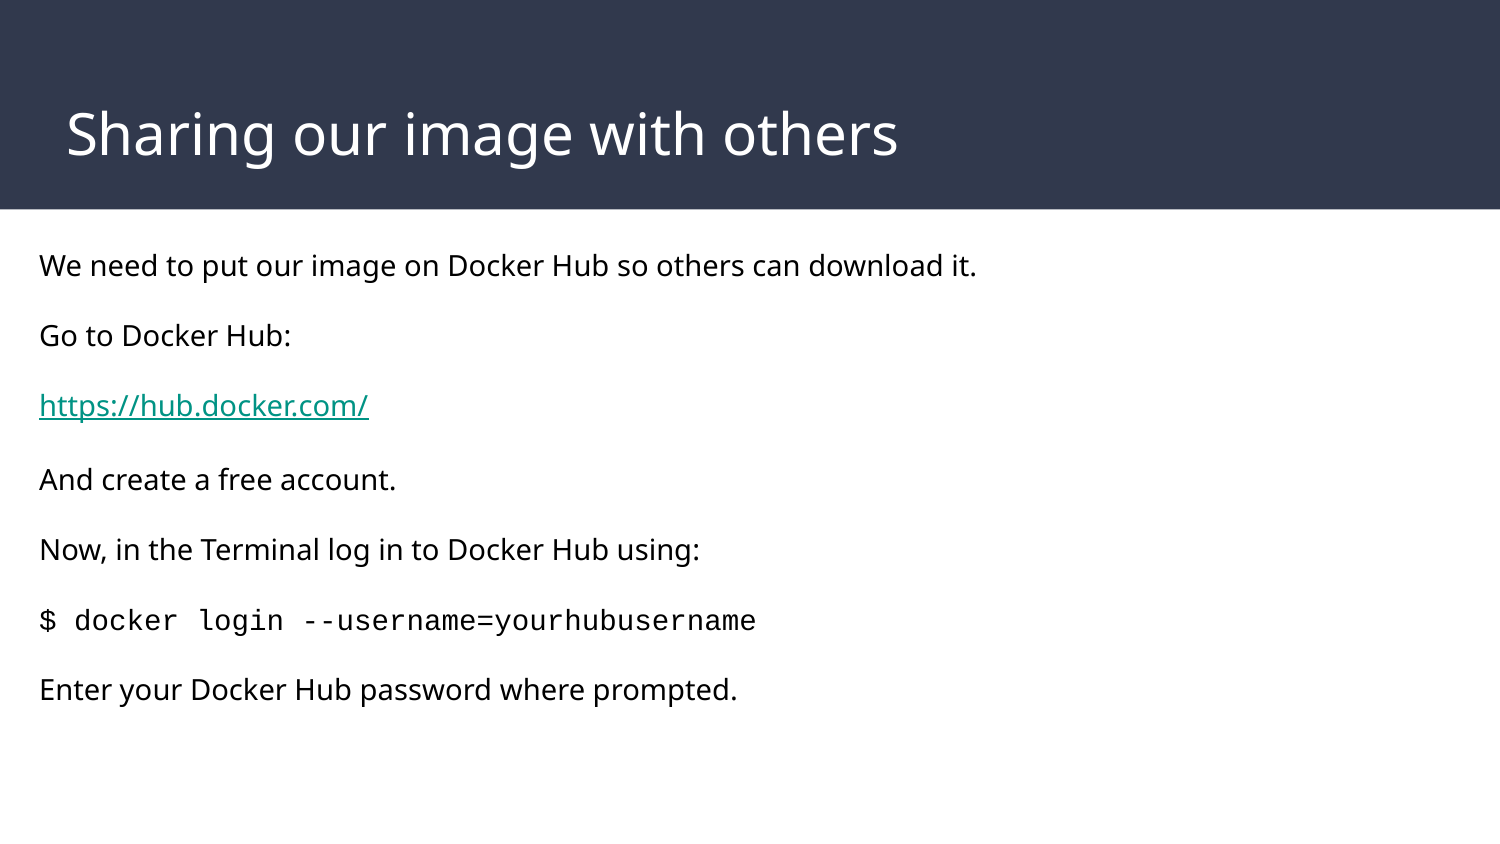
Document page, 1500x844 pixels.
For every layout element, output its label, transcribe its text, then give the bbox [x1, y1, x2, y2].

title Sharing our image with others [51, 82, 1449, 185]
text_box We need to put our image on Docker Hub so others can download it. Go to Docker Hub: https://hub.docker.com/ And create a free account. Now, in the Terminal log in to Docker Hub using: $ docker login --username=yourhubusername Enter your Docker Hub password where prompted. [24, 231, 1466, 822]
